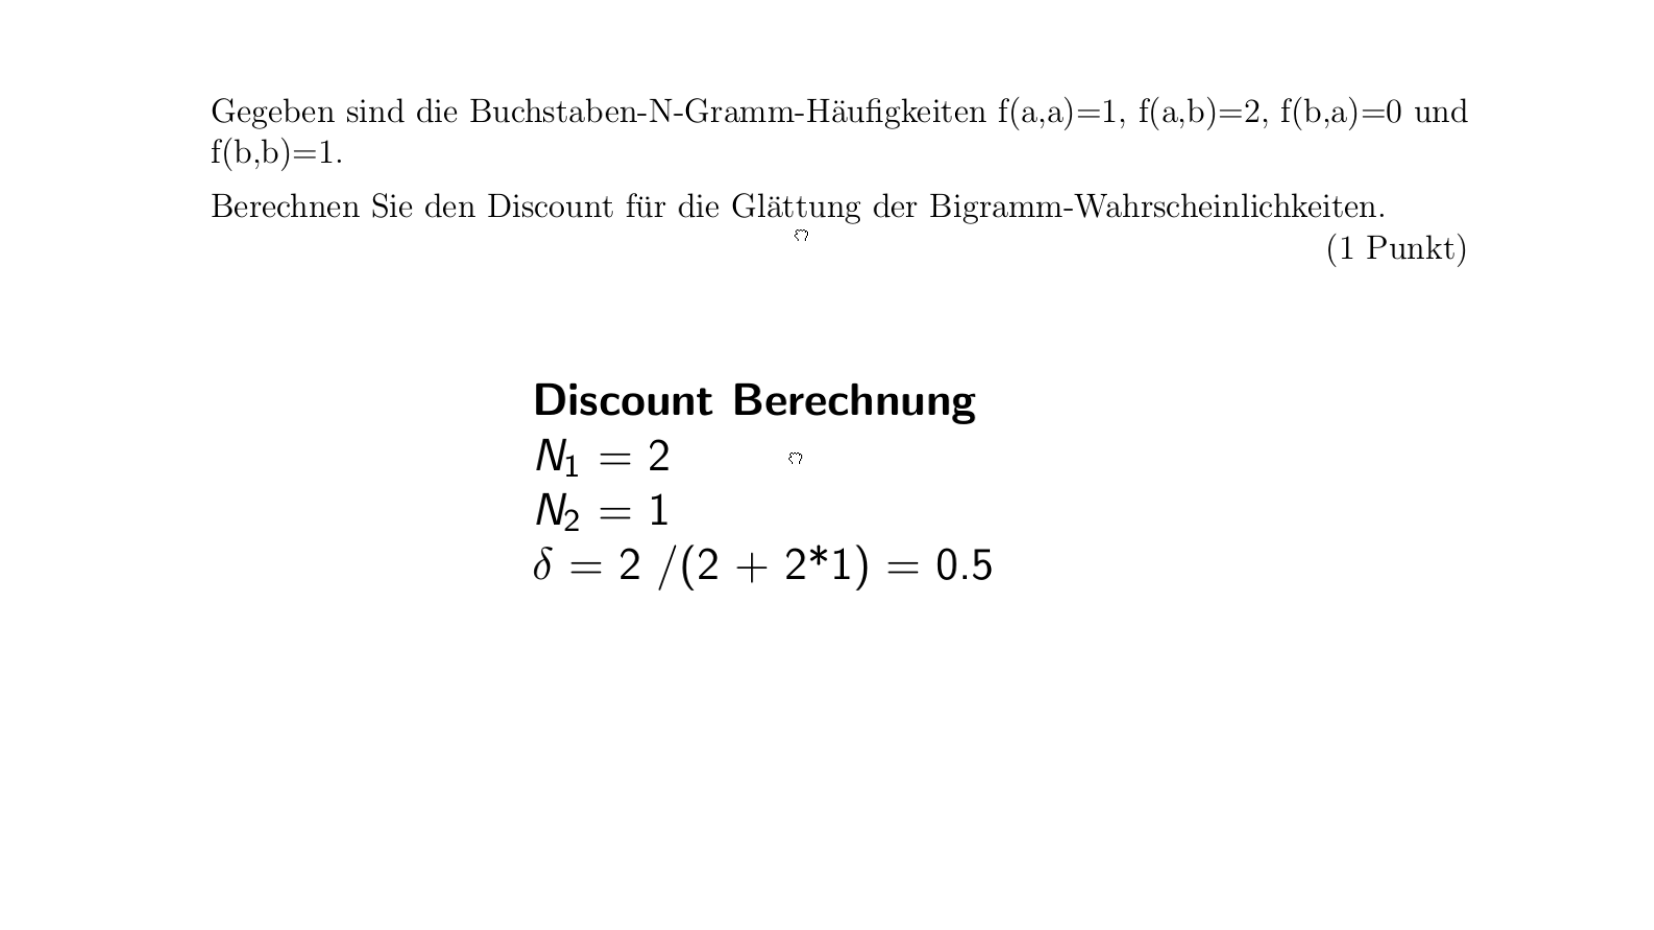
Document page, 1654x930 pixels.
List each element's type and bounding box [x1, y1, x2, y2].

picture [506, 349, 1042, 624]
picture [147, 90, 1516, 286]
